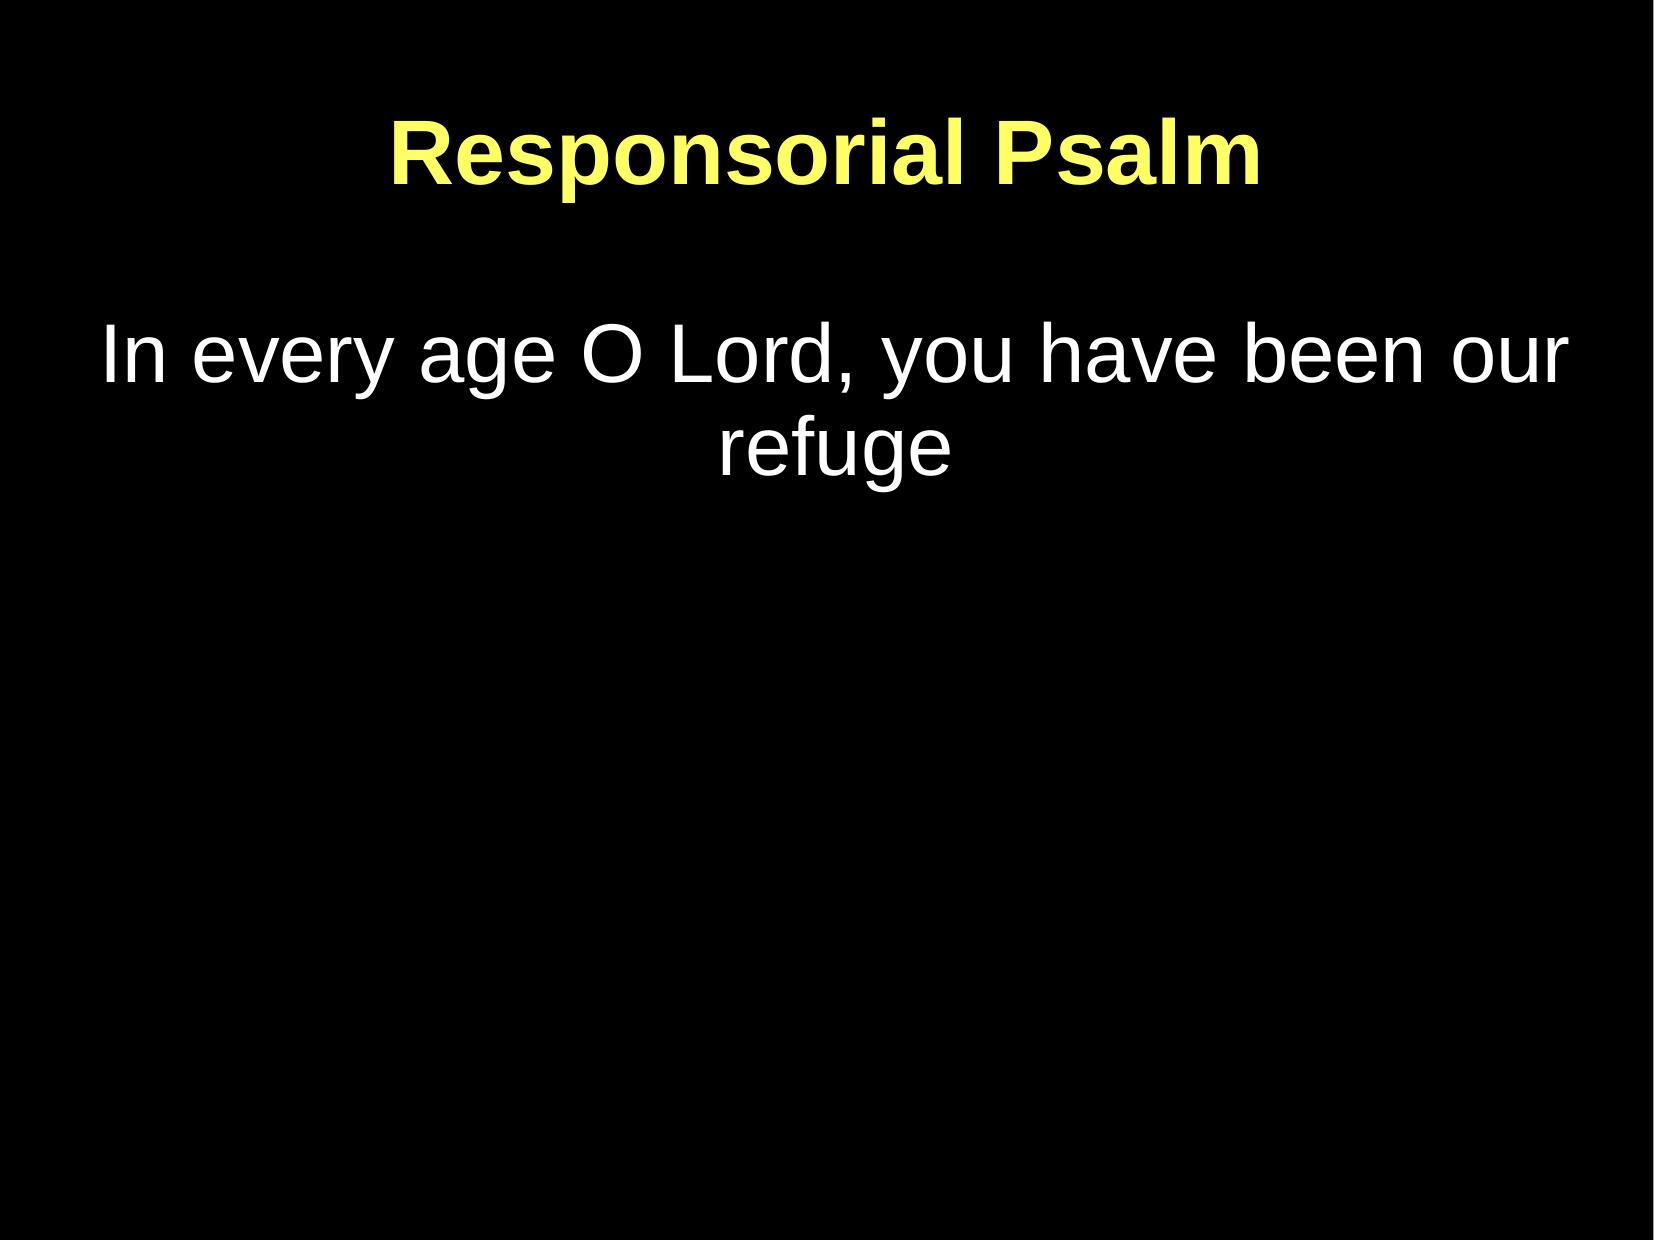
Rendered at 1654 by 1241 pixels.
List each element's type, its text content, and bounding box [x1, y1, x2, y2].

title Responsorial Psalm [82, 49, 1571, 257]
list In every age O Lord, you have been our refuge [0, 307, 1654, 1229]
